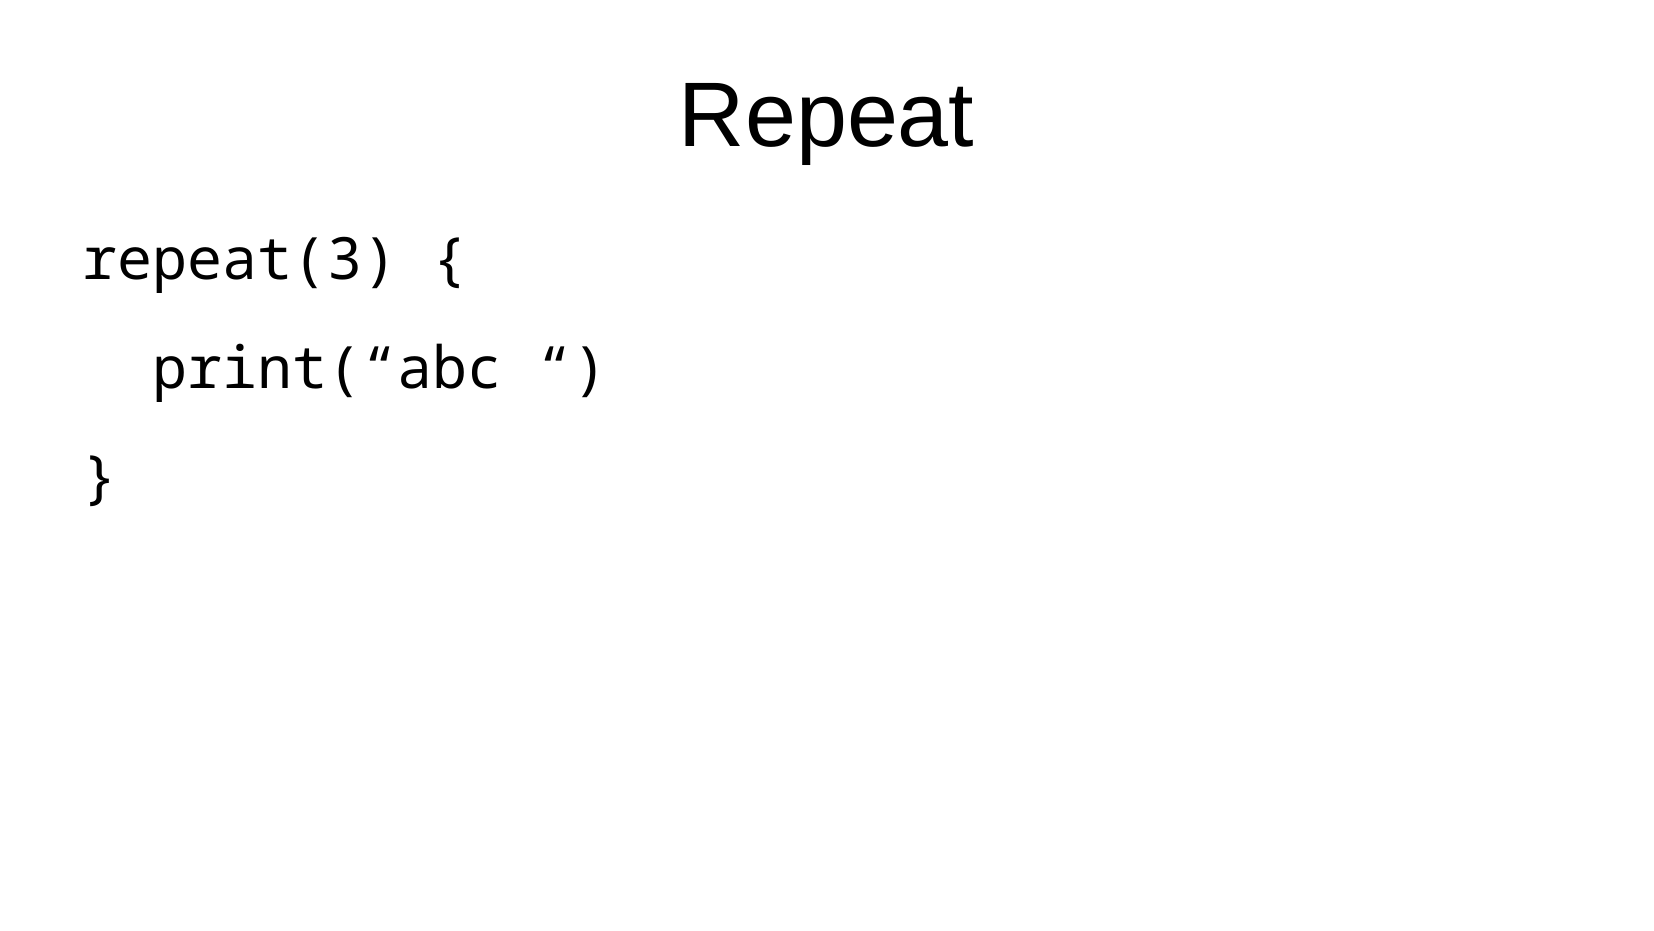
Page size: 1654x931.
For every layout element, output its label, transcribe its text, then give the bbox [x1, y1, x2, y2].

title Repeat [82, 37, 1571, 193]
list repeat(3) { print(“abc “) } [82, 217, 1571, 758]
